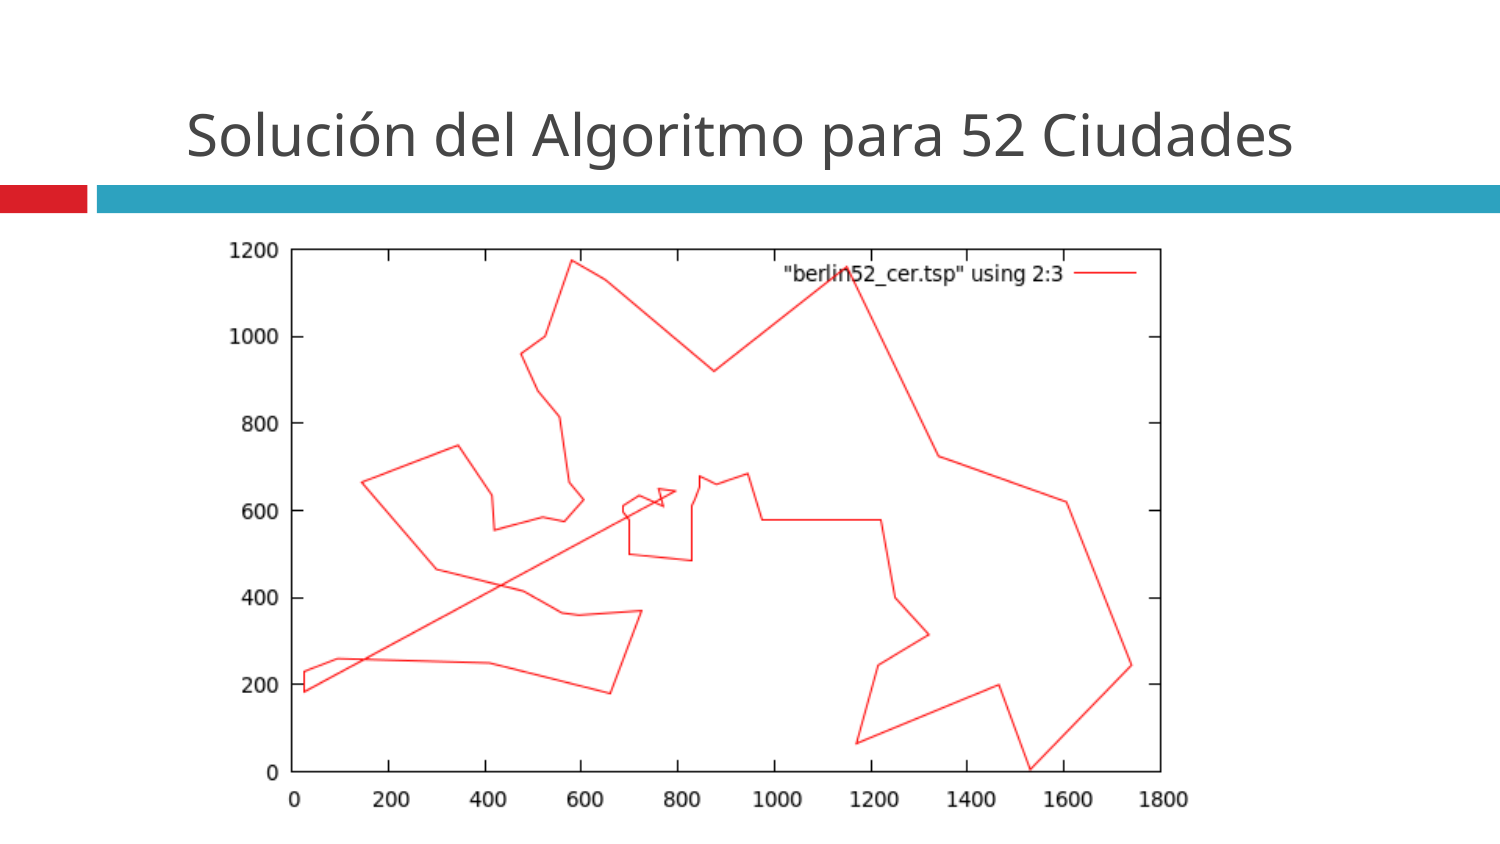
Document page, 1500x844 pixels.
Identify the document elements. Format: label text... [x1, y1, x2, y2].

text_box Solución del Algoritmo para 52 Ciudades [123, 87, 1359, 178]
picture [213, 230, 1193, 815]
